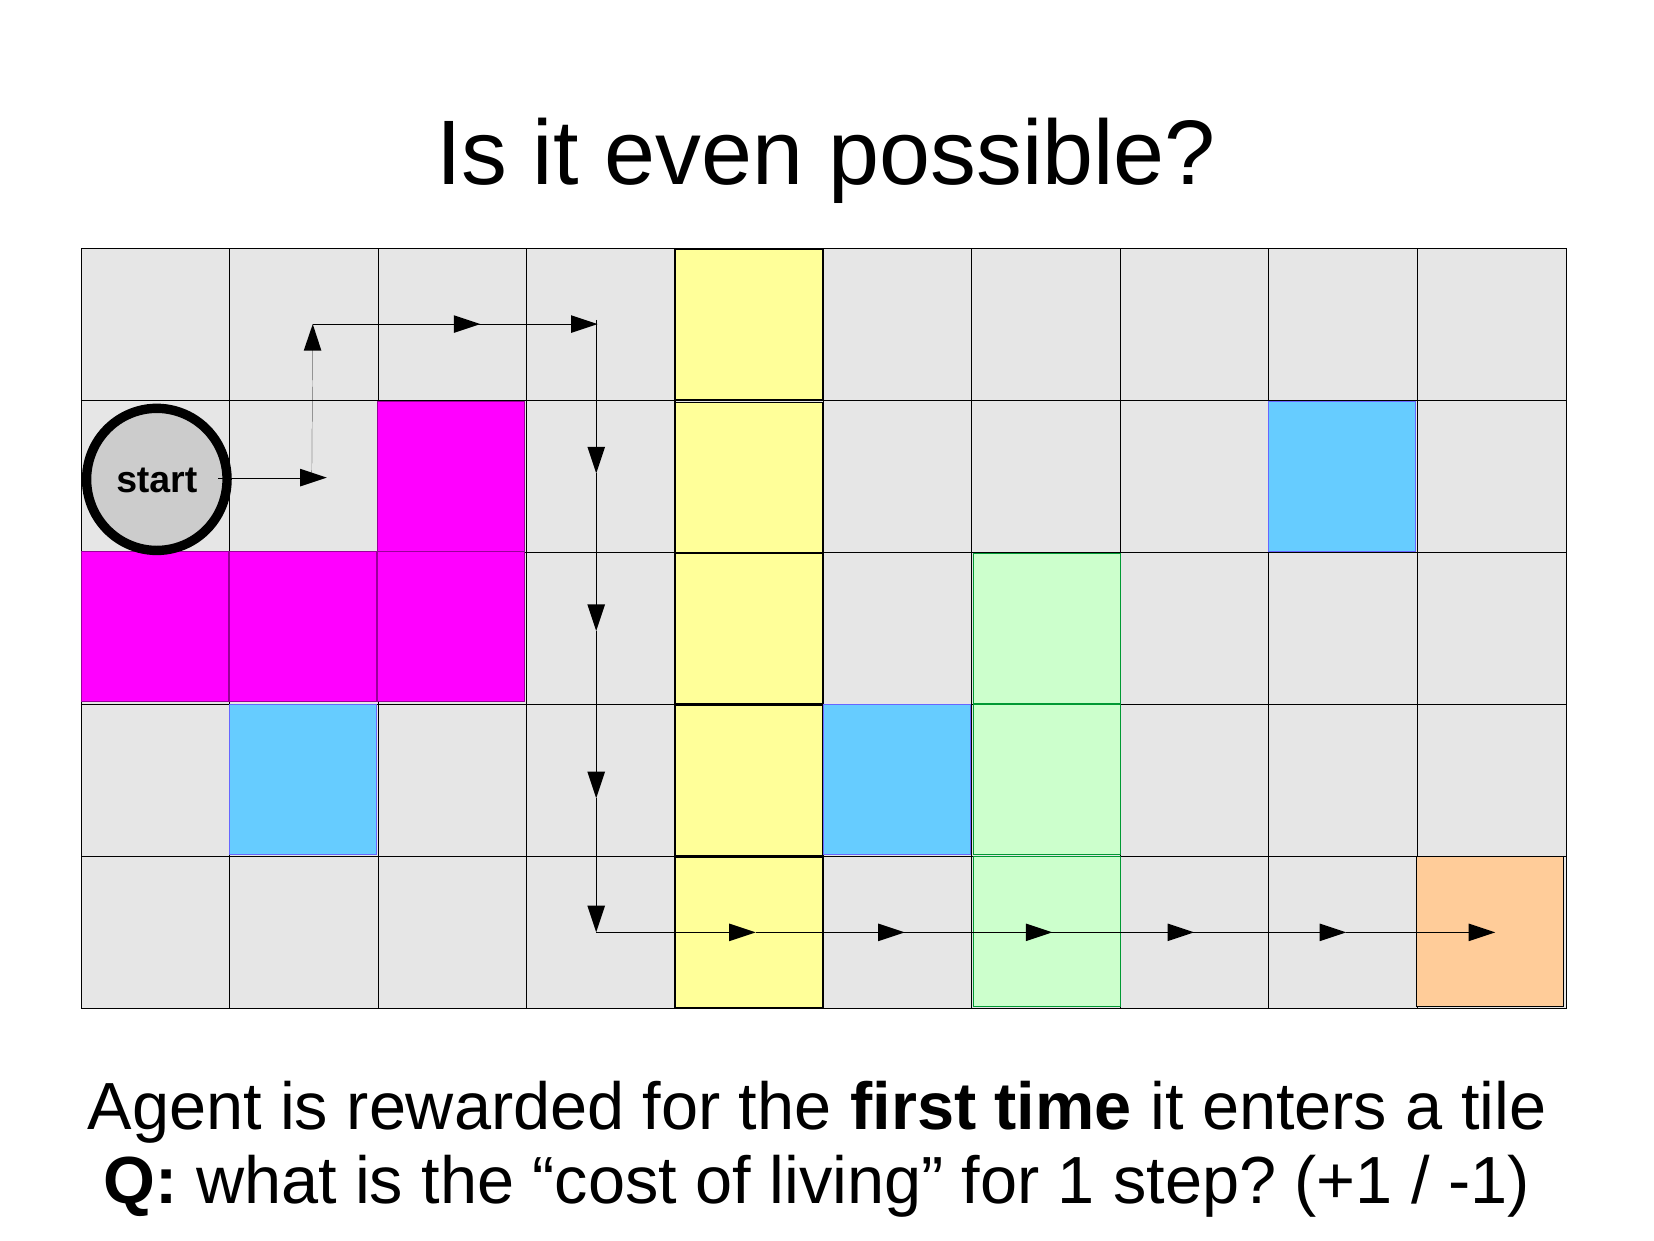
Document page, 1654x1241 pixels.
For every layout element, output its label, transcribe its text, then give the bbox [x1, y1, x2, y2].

table_cell [230, 857, 378, 1008]
table_cell [597, 705, 674, 856]
text_box [973, 553, 1121, 855]
table_cell [824, 401, 971, 552]
table_cell [230, 401, 377, 551]
text_box [675, 402, 971, 856]
table_cell [379, 857, 526, 1008]
table_cell [379, 705, 526, 856]
table_cell [1121, 705, 1268, 856]
table_cell [1121, 857, 1268, 932]
table_cell [82, 857, 229, 1008]
table_cell [824, 857, 971, 932]
table_cell [1269, 553, 1417, 704]
table_header [1121, 249, 1268, 400]
text_box [229, 704, 377, 855]
table_header [824, 249, 971, 400]
table_header [1269, 249, 1417, 400]
table_cell [597, 401, 674, 552]
table_cell [527, 553, 596, 704]
table_cell [1269, 933, 1417, 1008]
text_box [1268, 401, 1416, 552]
table_cell [1269, 857, 1416, 932]
table_header [313, 325, 378, 400]
table_cell [82, 401, 229, 551]
table_header [230, 249, 378, 400]
table_cell [1418, 401, 1566, 552]
text_box Agent is rewarded for the first time it enters a tile Q: what is the “cost of living” for 1 step? (+1 / -1) [52, 1040, 1582, 1241]
title Is it even possible? [82, 49, 1571, 257]
table_cell [165, 479, 229, 551]
table_cell [1121, 401, 1268, 552]
table_cell [1418, 553, 1566, 704]
table_cell [82, 705, 229, 856]
table_header [527, 249, 674, 400]
text_box [973, 856, 1121, 932]
text_box [675, 857, 823, 932]
table_cell [972, 401, 1120, 552]
table_cell [824, 553, 971, 704]
table_header [379, 325, 526, 400]
table_cell [527, 857, 674, 1008]
table_cell [230, 401, 312, 478]
table_header [1418, 249, 1566, 400]
table_cell [597, 857, 674, 932]
text_box [675, 933, 823, 1008]
table_header [82, 249, 229, 400]
table_cell [527, 705, 596, 856]
table_header [527, 325, 596, 400]
text_box start [86, 408, 228, 551]
table_cell [527, 401, 596, 552]
text_box [973, 933, 1121, 1007]
table_cell [1121, 553, 1268, 704]
table_cell [824, 933, 971, 1008]
table_header [379, 249, 526, 324]
text_box [675, 249, 823, 400]
table_cell [1269, 705, 1417, 856]
table_cell [597, 553, 674, 704]
table_header [972, 249, 1120, 400]
text_box [81, 401, 525, 702]
table_cell [1418, 705, 1566, 856]
table_cell [1121, 933, 1268, 1008]
text_box [1416, 856, 1564, 1007]
